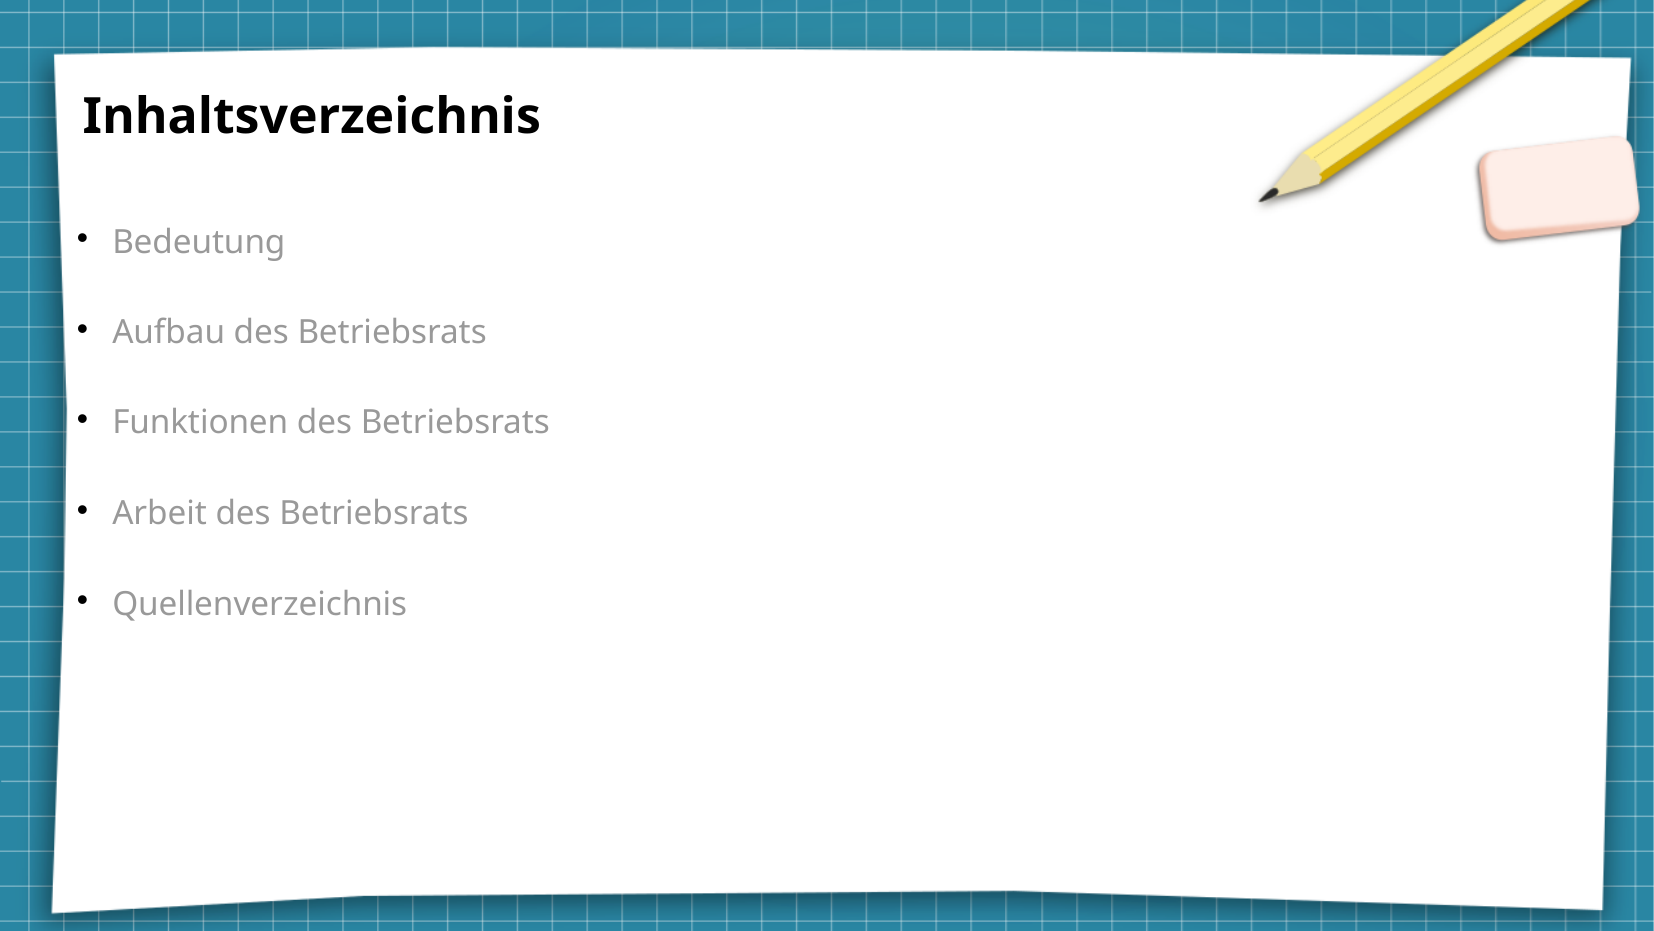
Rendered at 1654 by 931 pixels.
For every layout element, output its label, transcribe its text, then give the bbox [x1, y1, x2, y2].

list Bedeutung Aufbau des Betriebsrats Funktionen des Betriebsrats Arbeit des Betriebsrats Quellenverzeichnis [76, 217, 1565, 758]
picture [0, 0, 1654, 931]
title Inhaltsverzeichnis [82, 37, 1571, 193]
